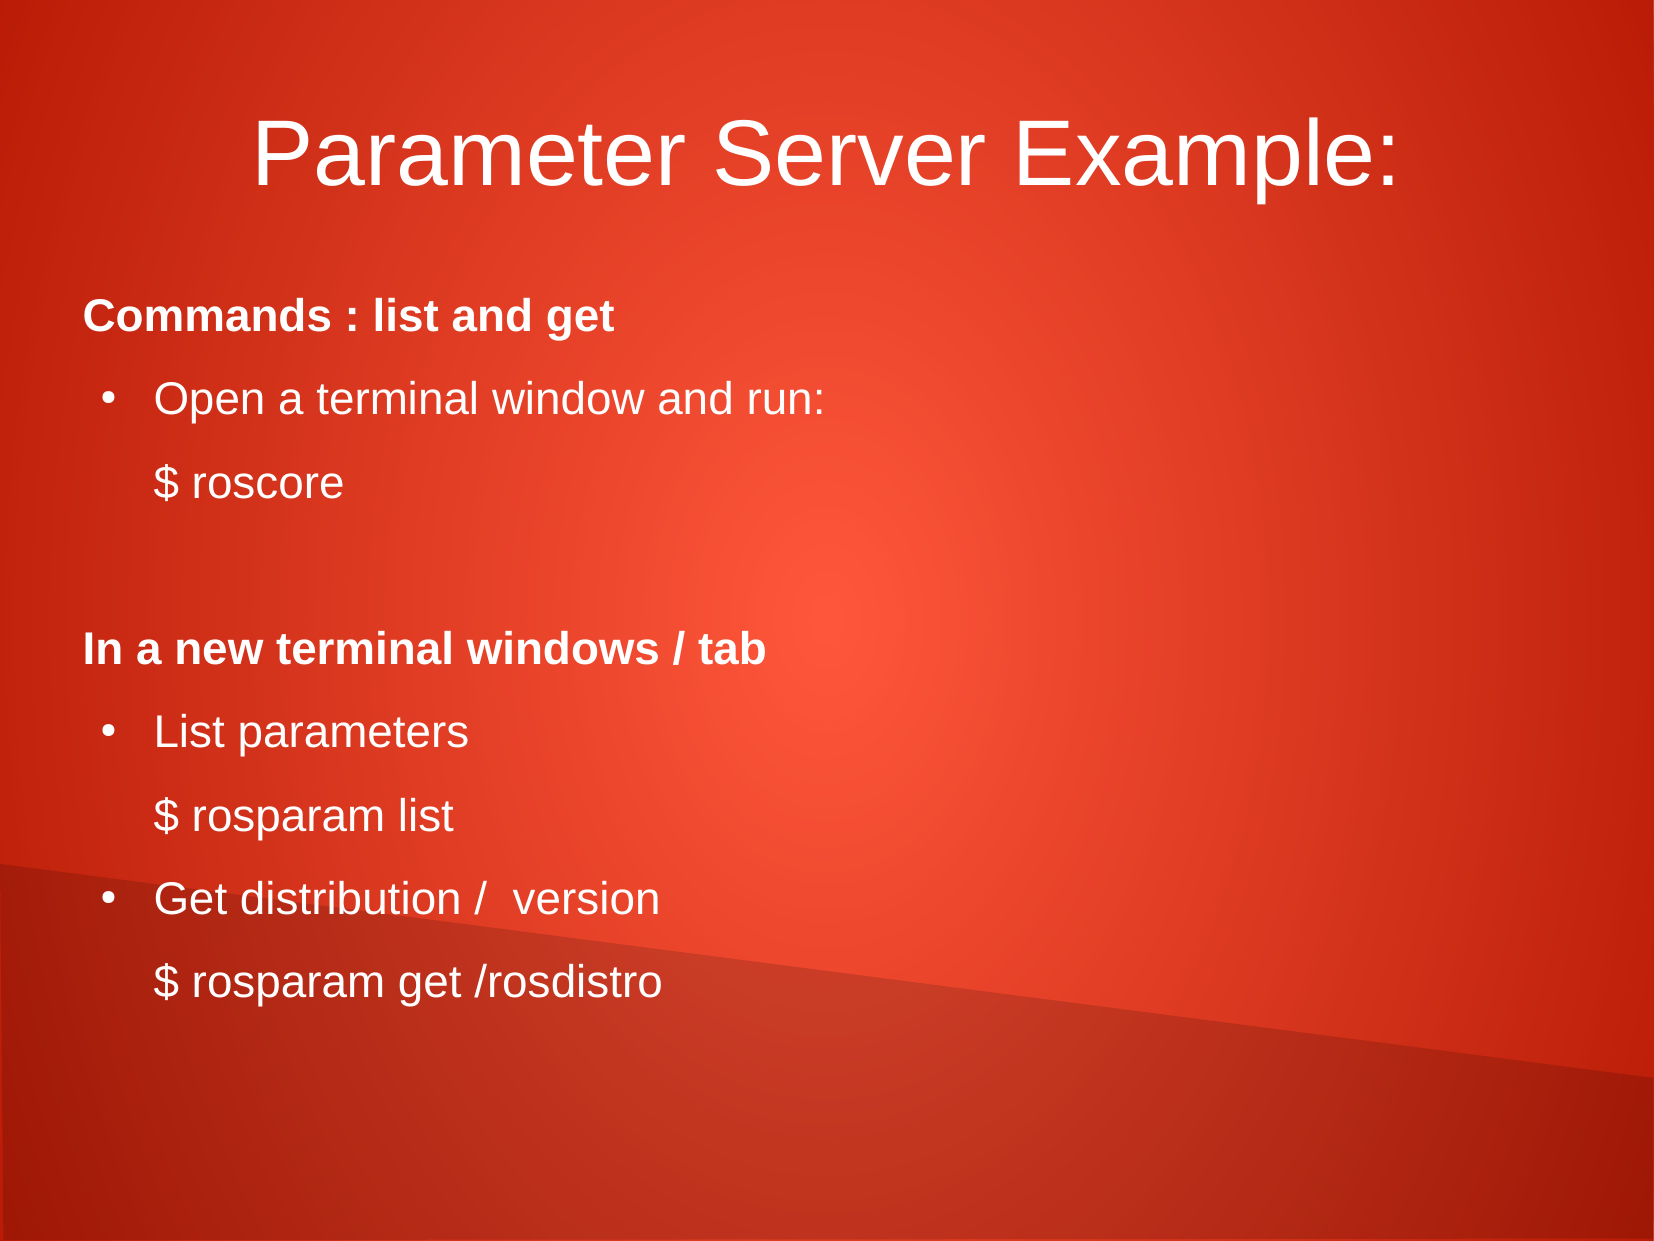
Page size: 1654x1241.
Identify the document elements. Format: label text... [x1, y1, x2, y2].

list Commands : list and get Open a terminal window and run: $ roscore In a new terminal windows / tab List parameters $ rosparam list Get distribution / version $ rosparam get /rosdistro [82, 290, 1576, 1216]
title Parameter Server Example: [82, 49, 1571, 257]
